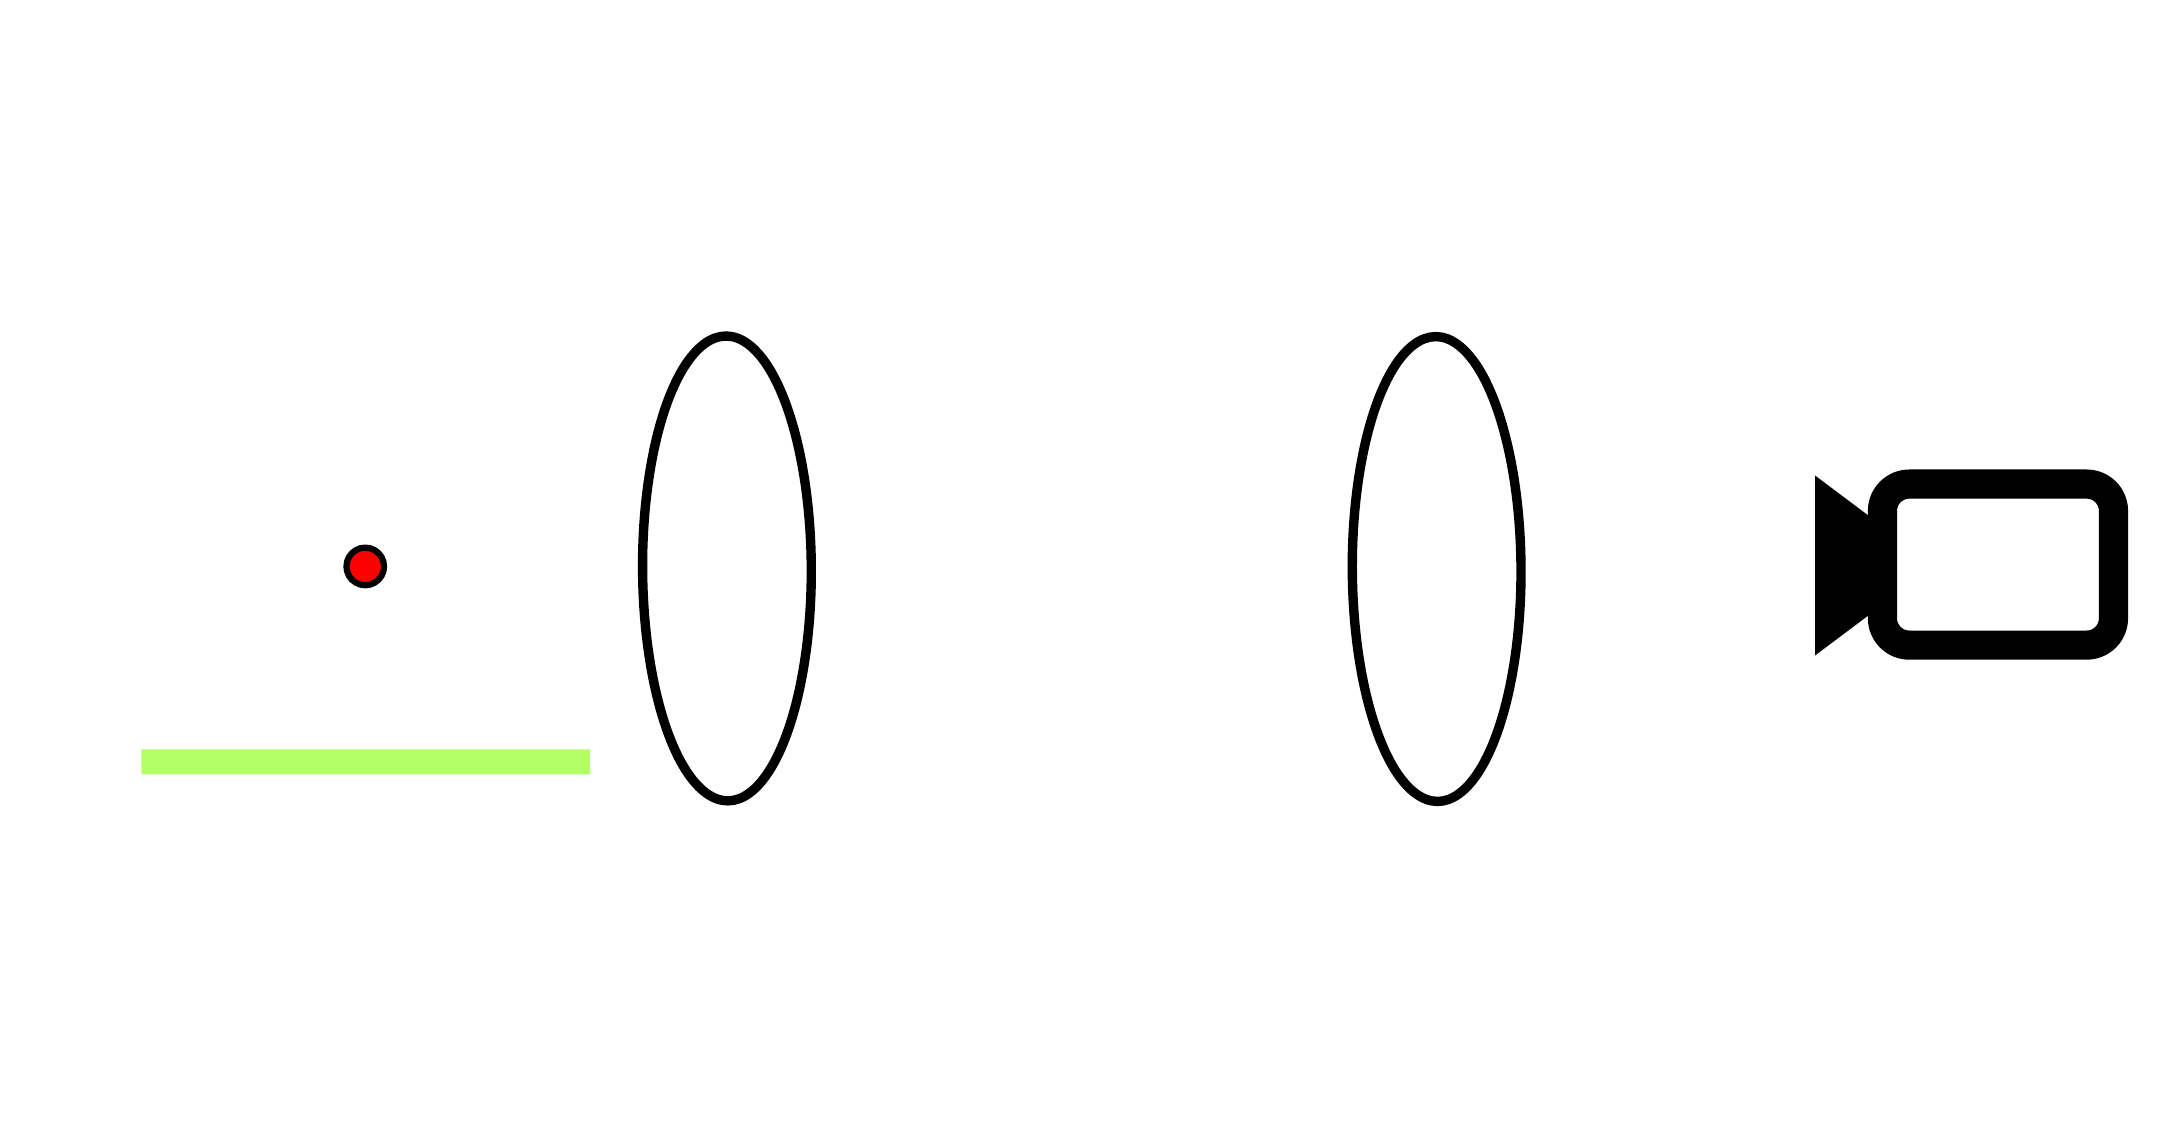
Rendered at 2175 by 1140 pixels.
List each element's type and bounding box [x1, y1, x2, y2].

text_box [1352, 336, 1522, 802]
text_box [346, 547, 385, 586]
text_box [1882, 484, 2114, 646]
text_box [1815, 475, 1876, 656]
text_box [642, 336, 812, 801]
